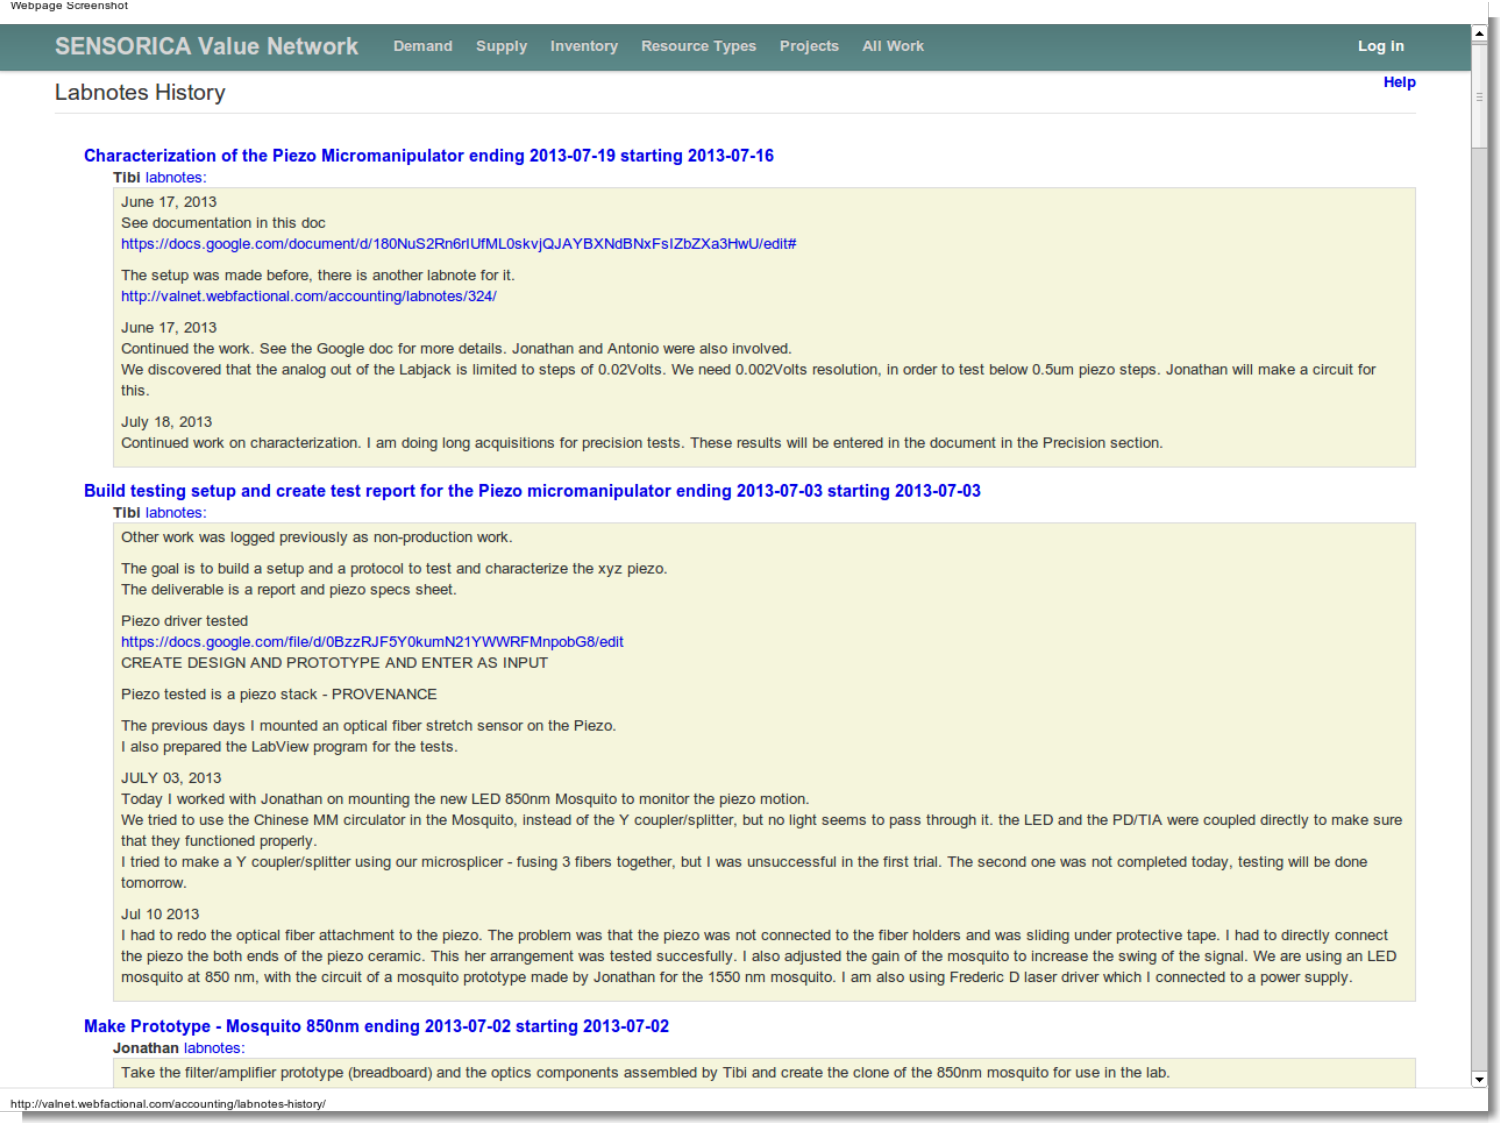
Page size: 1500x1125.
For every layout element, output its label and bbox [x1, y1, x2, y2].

text_box [0, 2, 1500, 1123]
